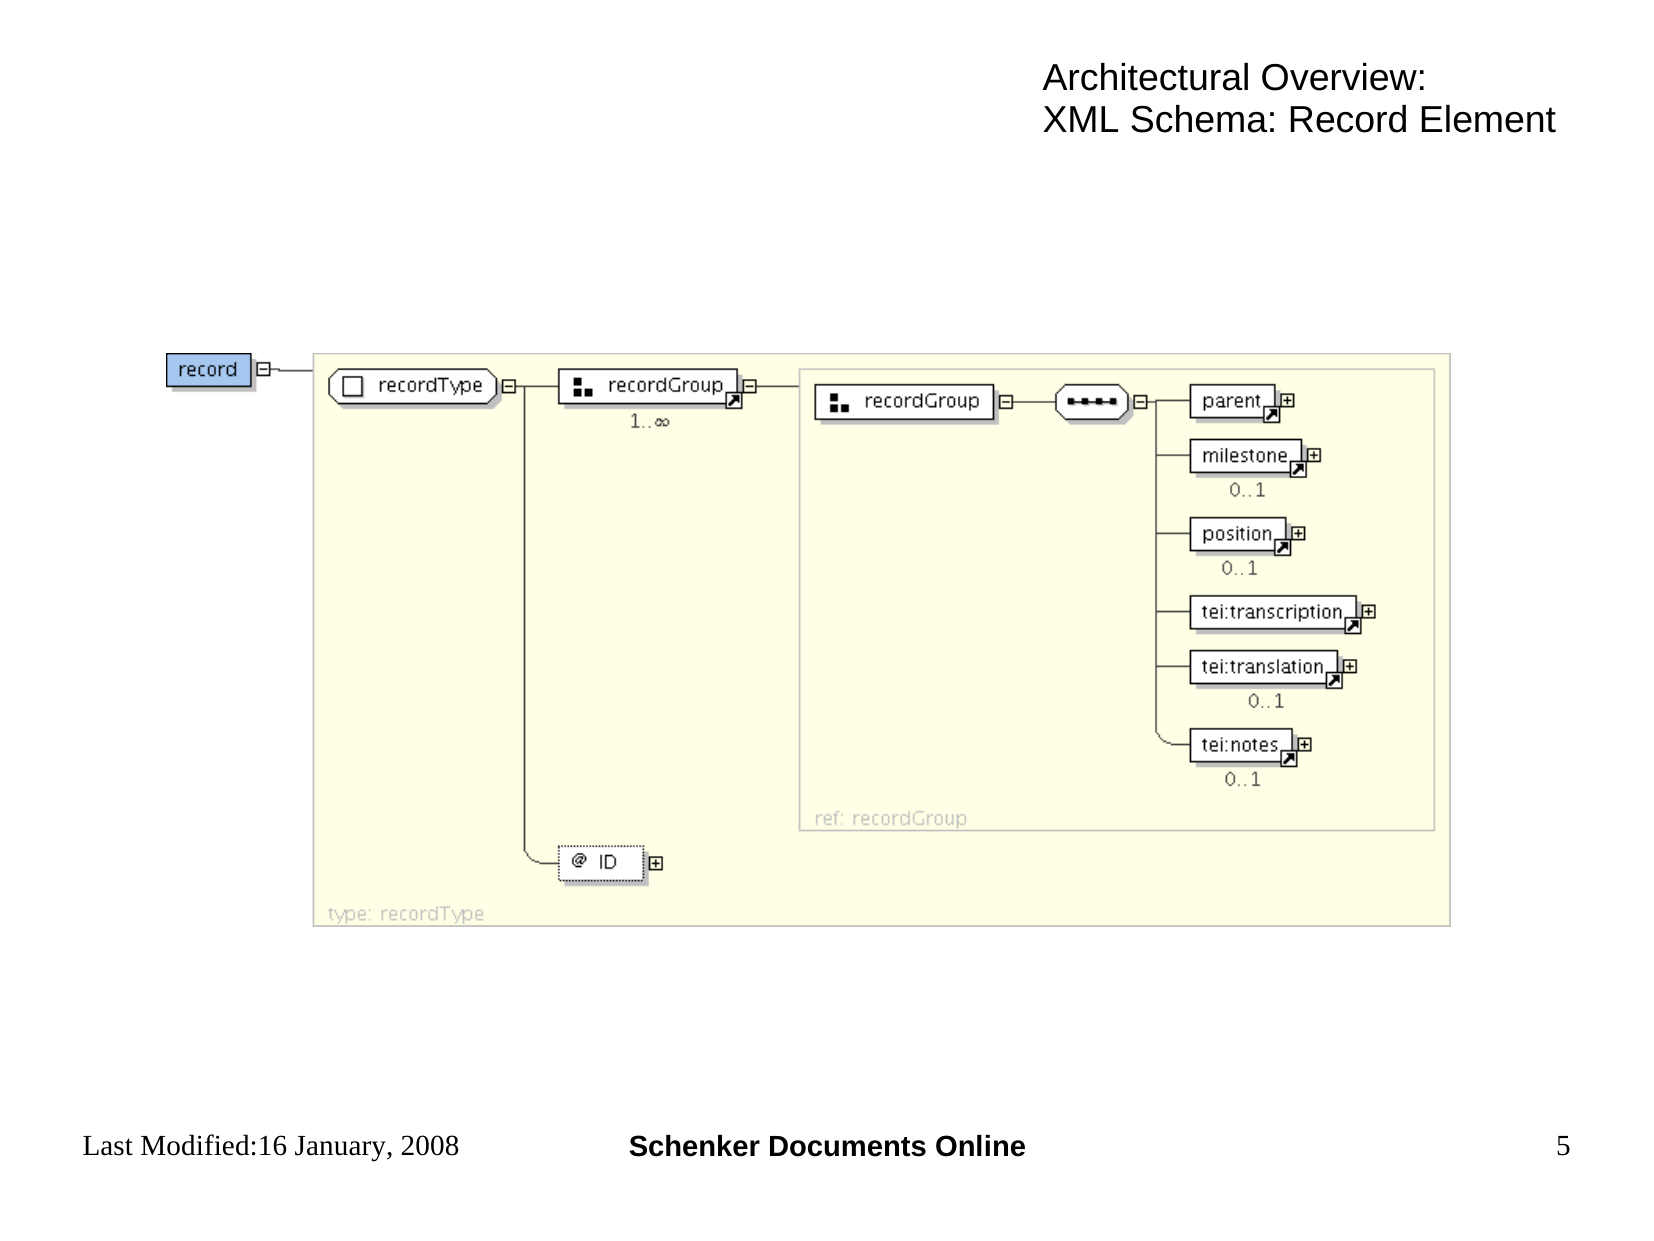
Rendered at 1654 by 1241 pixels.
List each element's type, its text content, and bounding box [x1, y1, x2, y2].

text_box Architectural Overview: XML Schema: Record Element [1027, 48, 1582, 157]
picture [166, 353, 1451, 927]
